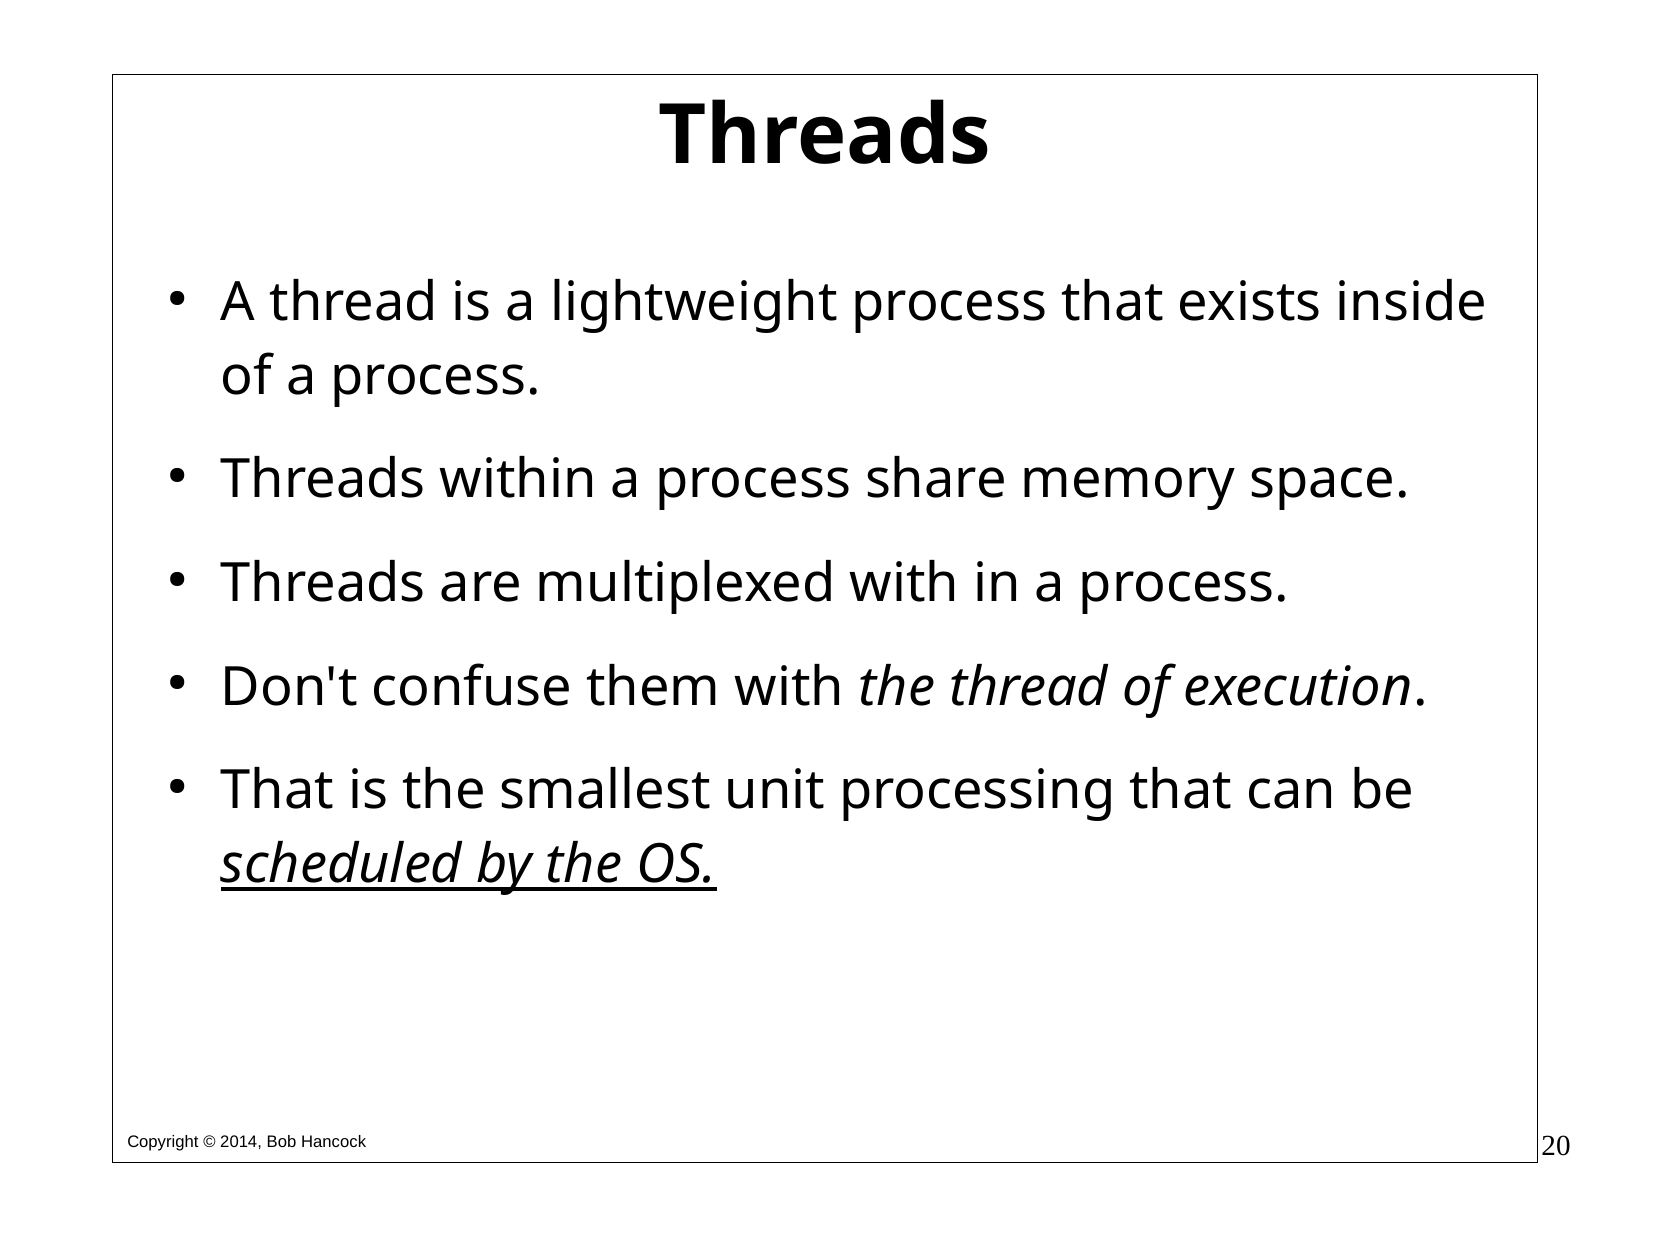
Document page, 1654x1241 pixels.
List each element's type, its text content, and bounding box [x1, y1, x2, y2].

list A thread is a lightweight process that exists inside of a process. Threads within a process share memory space. Threads are multiplexed with in a process. Don't confuse them with the thread of execution. That is the smallest unit processing that can be scheduled by the OS. [150, 262, 1501, 1126]
title Threads [112, 75, 1538, 188]
text_box Copyright © 2014, Bob Hancock [112, 1125, 382, 1159]
